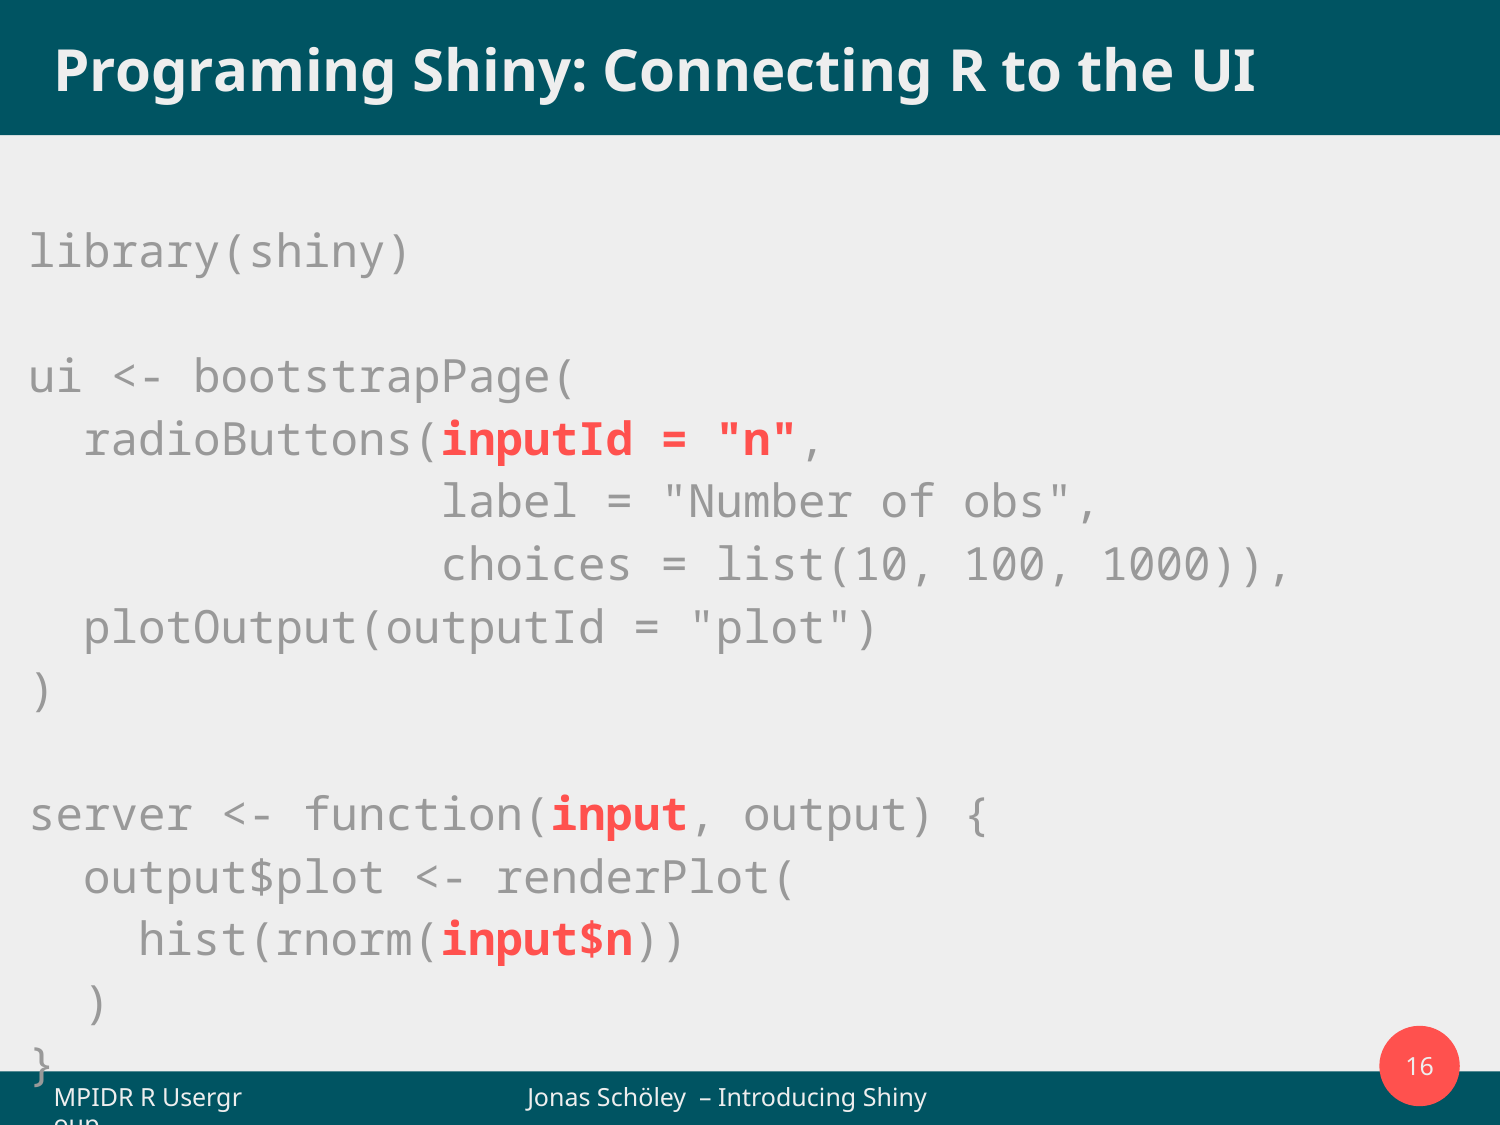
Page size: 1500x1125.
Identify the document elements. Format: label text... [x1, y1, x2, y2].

title Programing Shiny: Connecting R to the UI [53, 0, 1447, 141]
text_box library(shiny) ui <- bootstrapPage( radioButtons(inputId = "n", label = "Number of obs", choices = list(10, 100, 1000)), plotOutput(outputId = "plot") ) server <- function(input, output) { output$plot <- renderPlot( hist(rnorm(input$n)) ) } shinyApp(ui = ui, server = server) [13, 211, 1484, 959]
